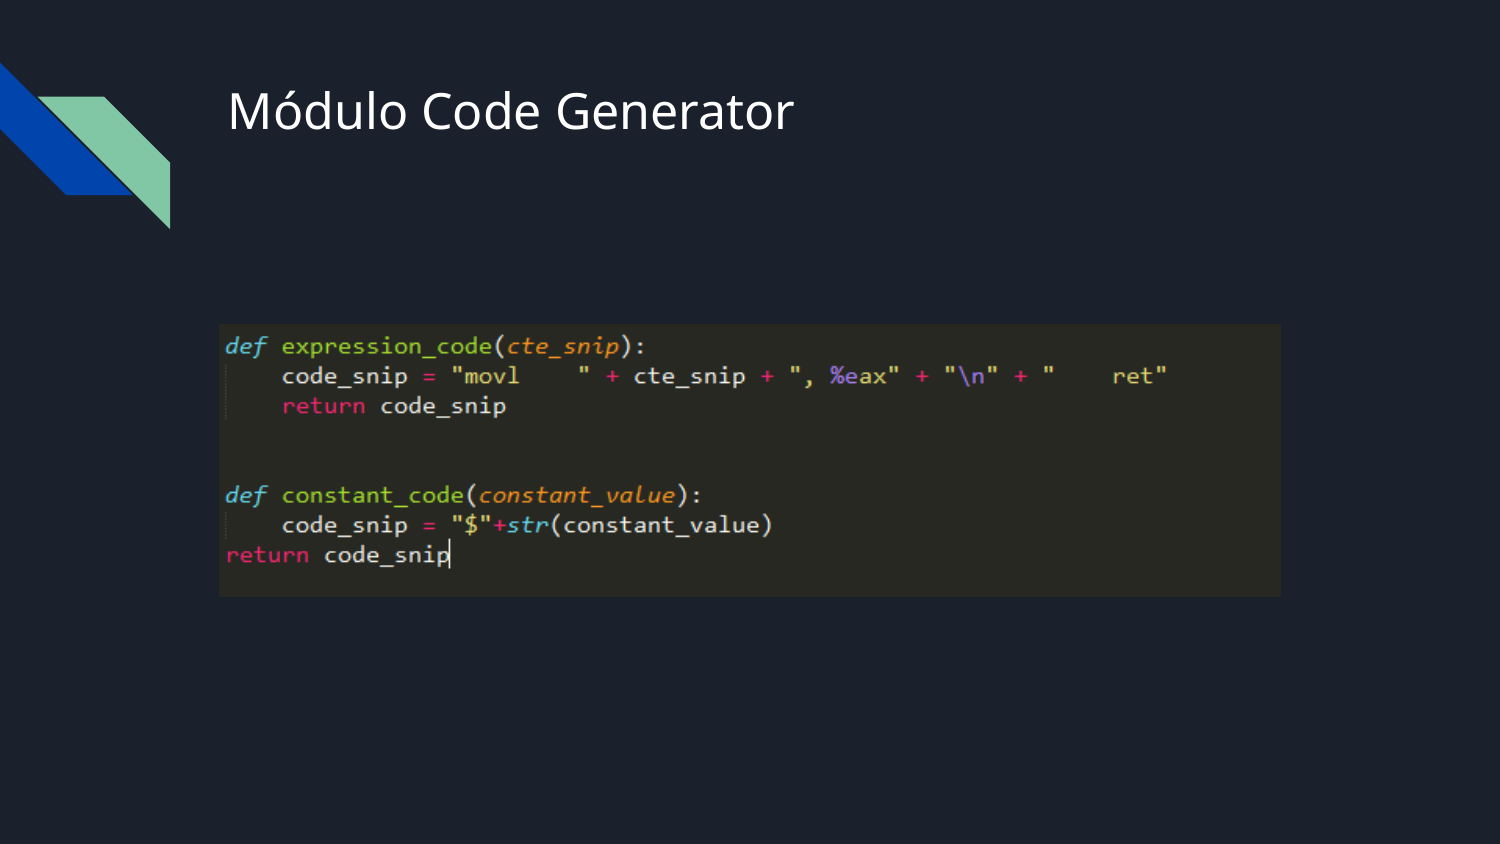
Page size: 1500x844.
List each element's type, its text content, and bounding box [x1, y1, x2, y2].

title Módulo Code Generator [212, 64, 1368, 215]
picture [219, 324, 1281, 597]
